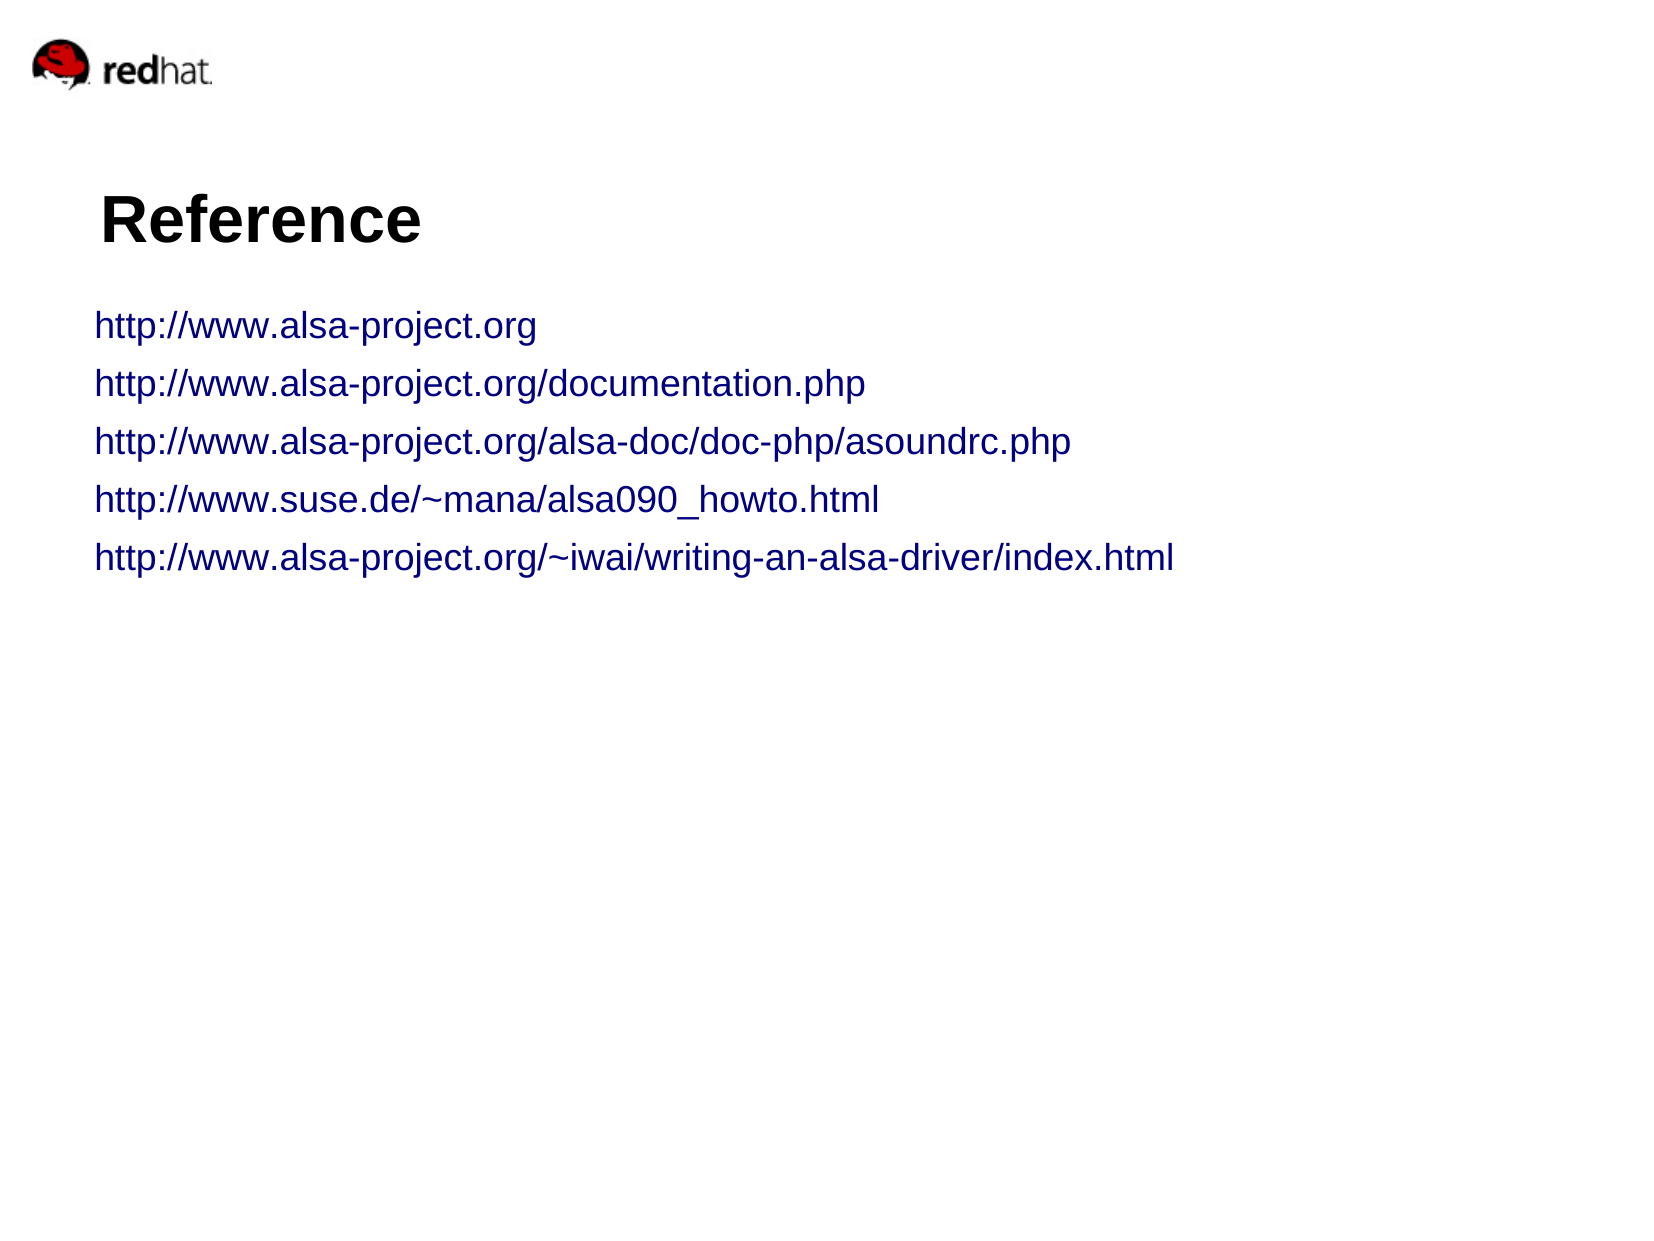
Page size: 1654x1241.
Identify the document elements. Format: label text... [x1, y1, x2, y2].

title Reference [100, 164, 1506, 275]
picture [31, 37, 212, 98]
list http://www.alsa-project.org http://www.alsa-project.org/documentation.php http://www.alsa-project.org/alsa-doc/doc-php/asoundrc.php http://www.suse.de/~mana/alsa090_howto.html http://www.alsa-project.org/~iwai/writing-an-alsa-driver/index.html [94, 304, 1500, 1174]
